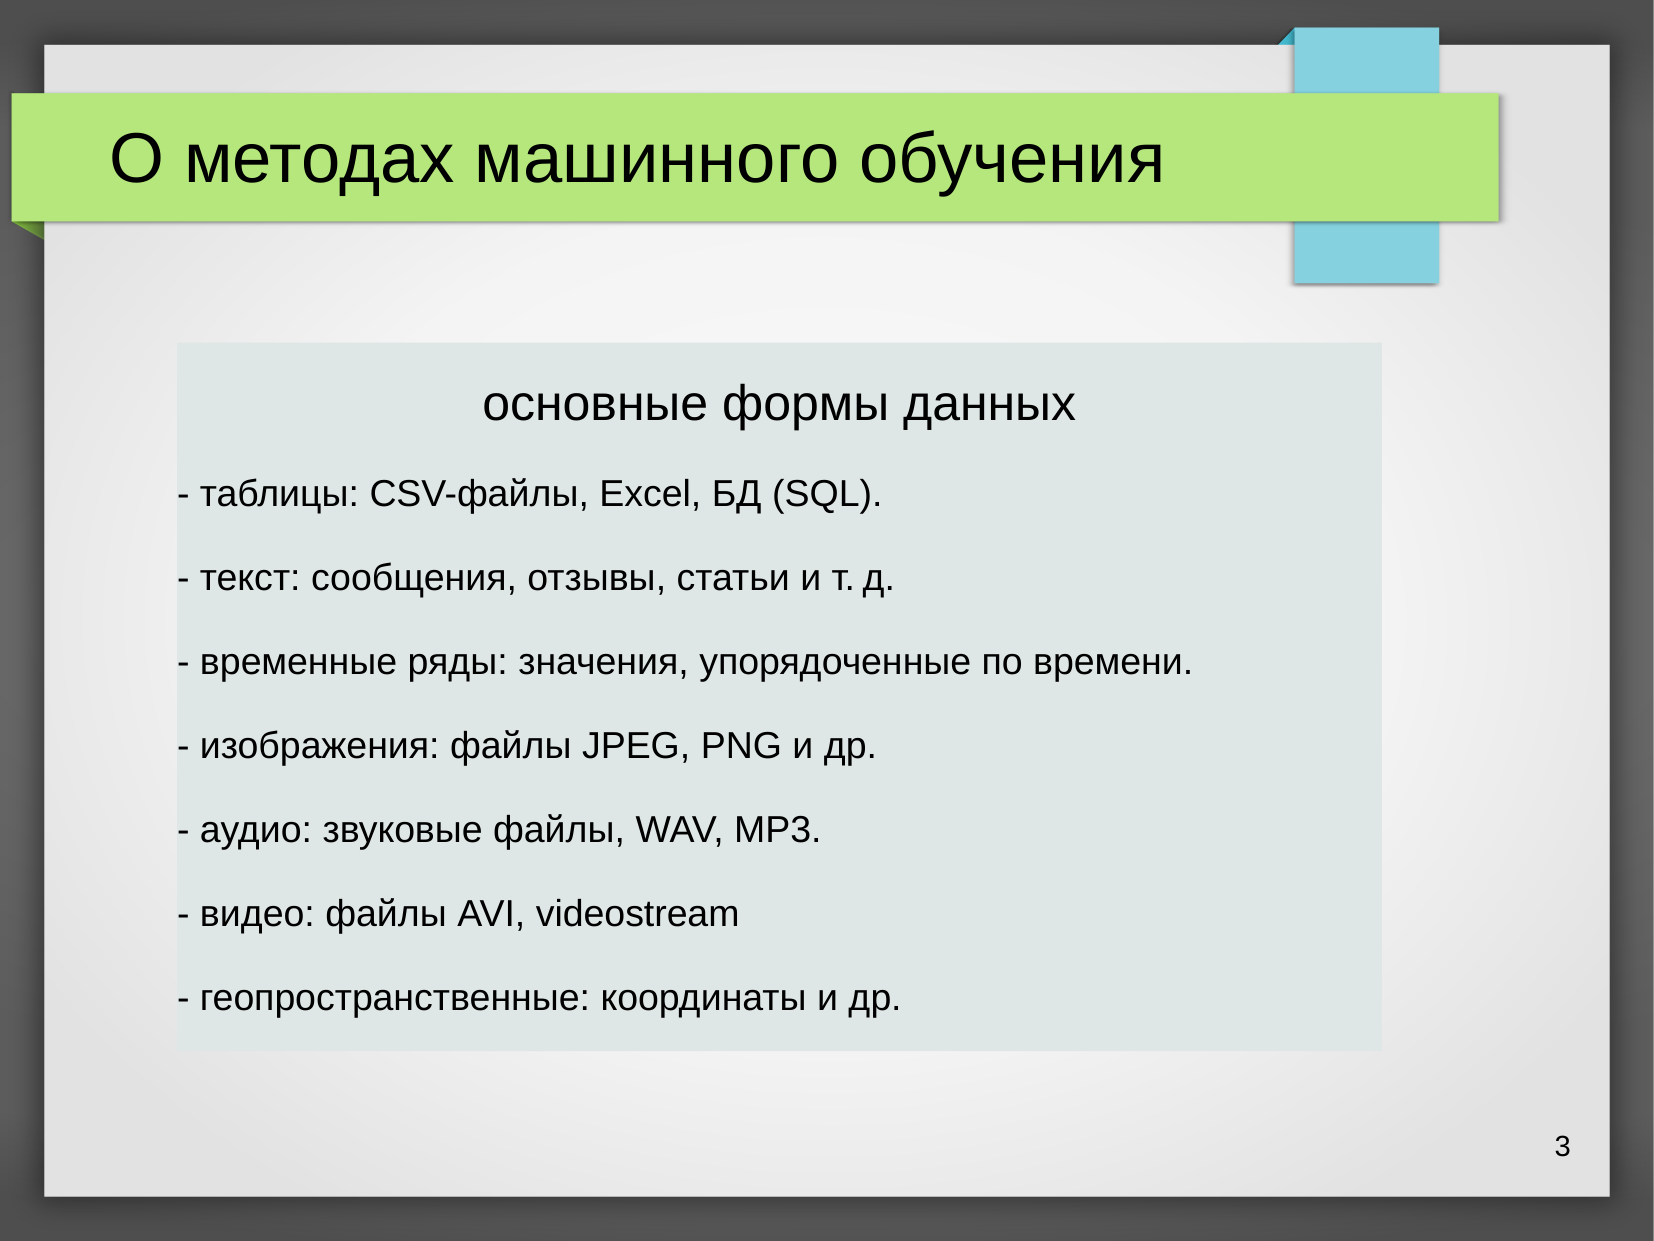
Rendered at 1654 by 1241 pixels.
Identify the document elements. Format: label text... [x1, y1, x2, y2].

picture [0, 0, 1654, 1241]
title О методах машинного обучения [71, 118, 1205, 199]
subtitle основные формы данных - таблицы: CSV-файлы, Excel, БД (SQL). - текст: сообщения, отзывы, статьи и т. д. - временные ряды: значения, упорядоченные по времени. - изображения: файлы JPEG, PNG и др. - аудио: звуковые файлы, WAV, MP3. - видео: файлы AVI, videostream - геопространственные: координаты и др. [177, 342, 1382, 1052]
